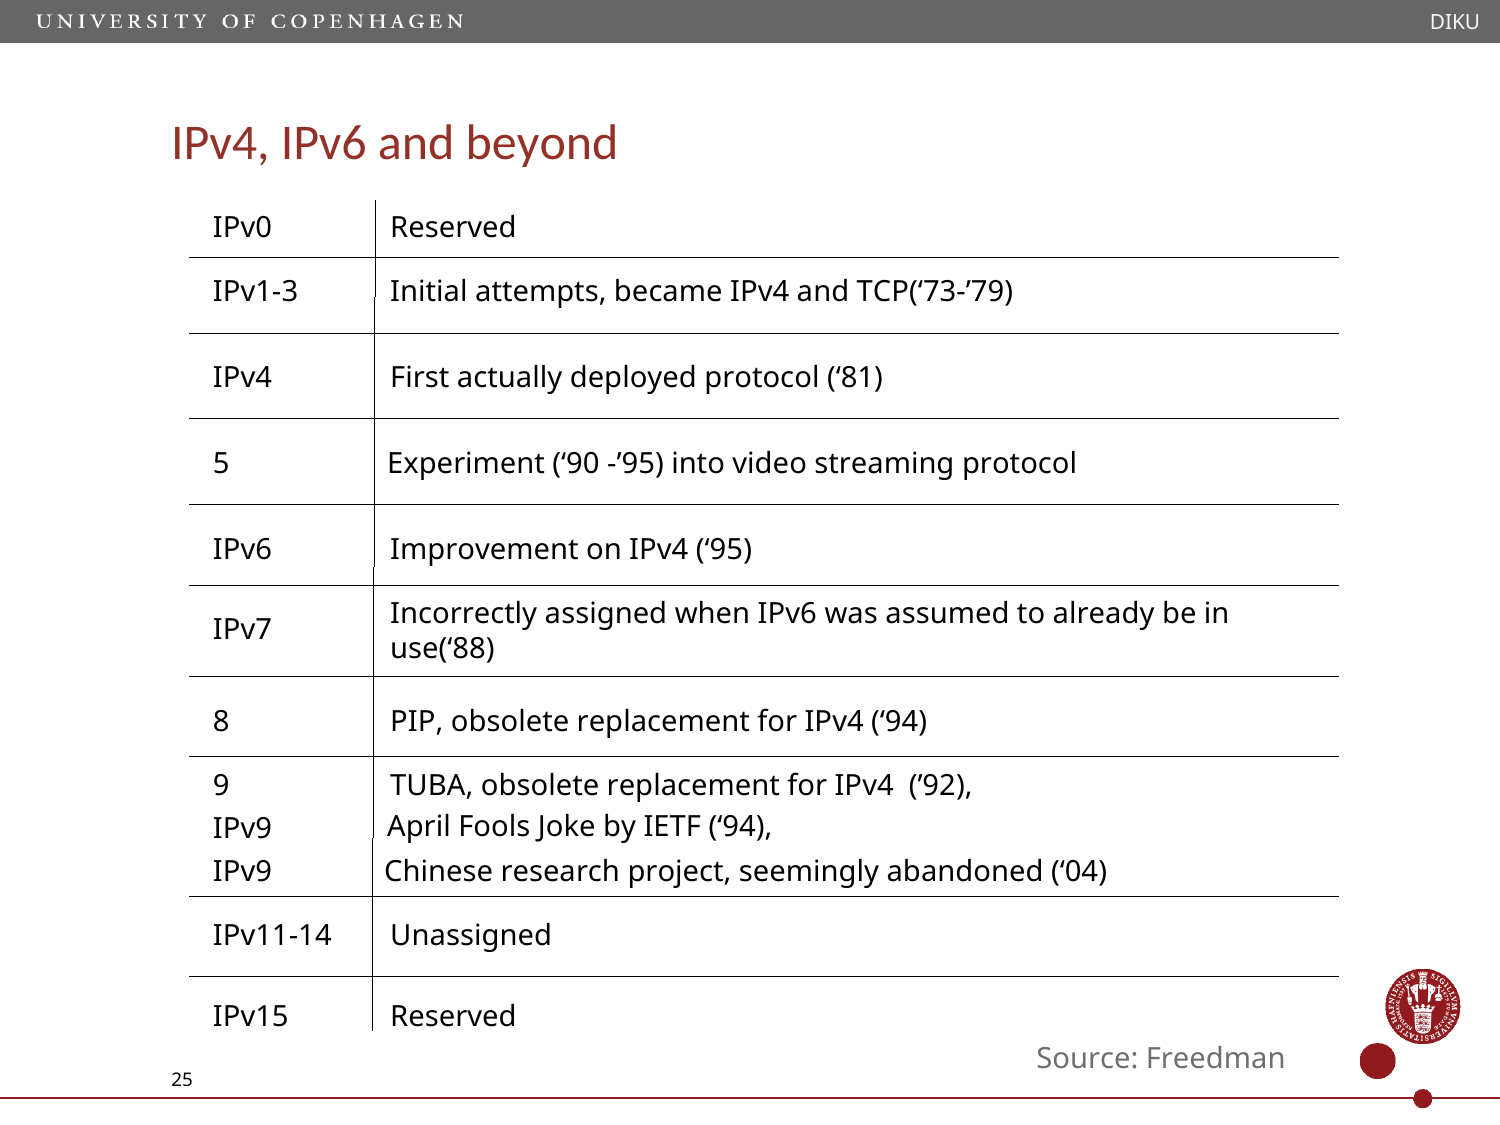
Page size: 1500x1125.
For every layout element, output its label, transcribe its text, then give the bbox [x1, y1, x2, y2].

text_box Source: Freedman [1021, 1031, 1341, 1083]
text_box Improvement on IPv4 (‘95) [375, 522, 1284, 575]
text_box Reserved [375, 1000, 1284, 1042]
text_box IPv7 [198, 603, 364, 655]
text_box 8 [198, 694, 364, 747]
text_box Experiment (‘90 -’95) into video streaming protocol [372, 437, 1366, 489]
text_box PIP, obsolete replacement for IPv4 (‘94) [375, 694, 1284, 747]
text_box 9 [198, 758, 364, 811]
text_box TUBA, obsolete replacement for IPv4 (’92), [375, 758, 1284, 811]
picture [0, 910, 1500, 1122]
text_box Reserved [375, 200, 1284, 253]
text_box 5 [198, 437, 364, 489]
text_box IPv4, IPv6 and beyond [171, 75, 1329, 171]
text_box IPv11-14 [198, 909, 375, 999]
text_box IPv0 [198, 200, 364, 253]
text_box IPv9 [198, 854, 364, 897]
text_box IPv4 [198, 351, 364, 403]
text_box April Fools Joke by IETF (‘94), [372, 800, 1281, 844]
text_box IPv9 [198, 811, 364, 854]
text_box Unassigned [375, 909, 1399, 1000]
text_box First actually deployed protocol (‘81) [375, 351, 1284, 403]
text_box Chinese research project, seemingly abandoned (‘04) [369, 844, 1309, 897]
text_box Initial attempts, became IPv4 and TCP(‘73-’79) [375, 265, 1339, 317]
text_box IPv1-3 [198, 265, 364, 317]
text_box DIKU [469, 0, 1495, 43]
text_box IPv6 [198, 522, 364, 575]
text_box IPv15 [198, 989, 364, 1042]
text_box Incorrectly assigned when IPv6 was assumed to already be in use(‘88) [375, 587, 1284, 678]
text_box <number> [171, 1067, 522, 1092]
